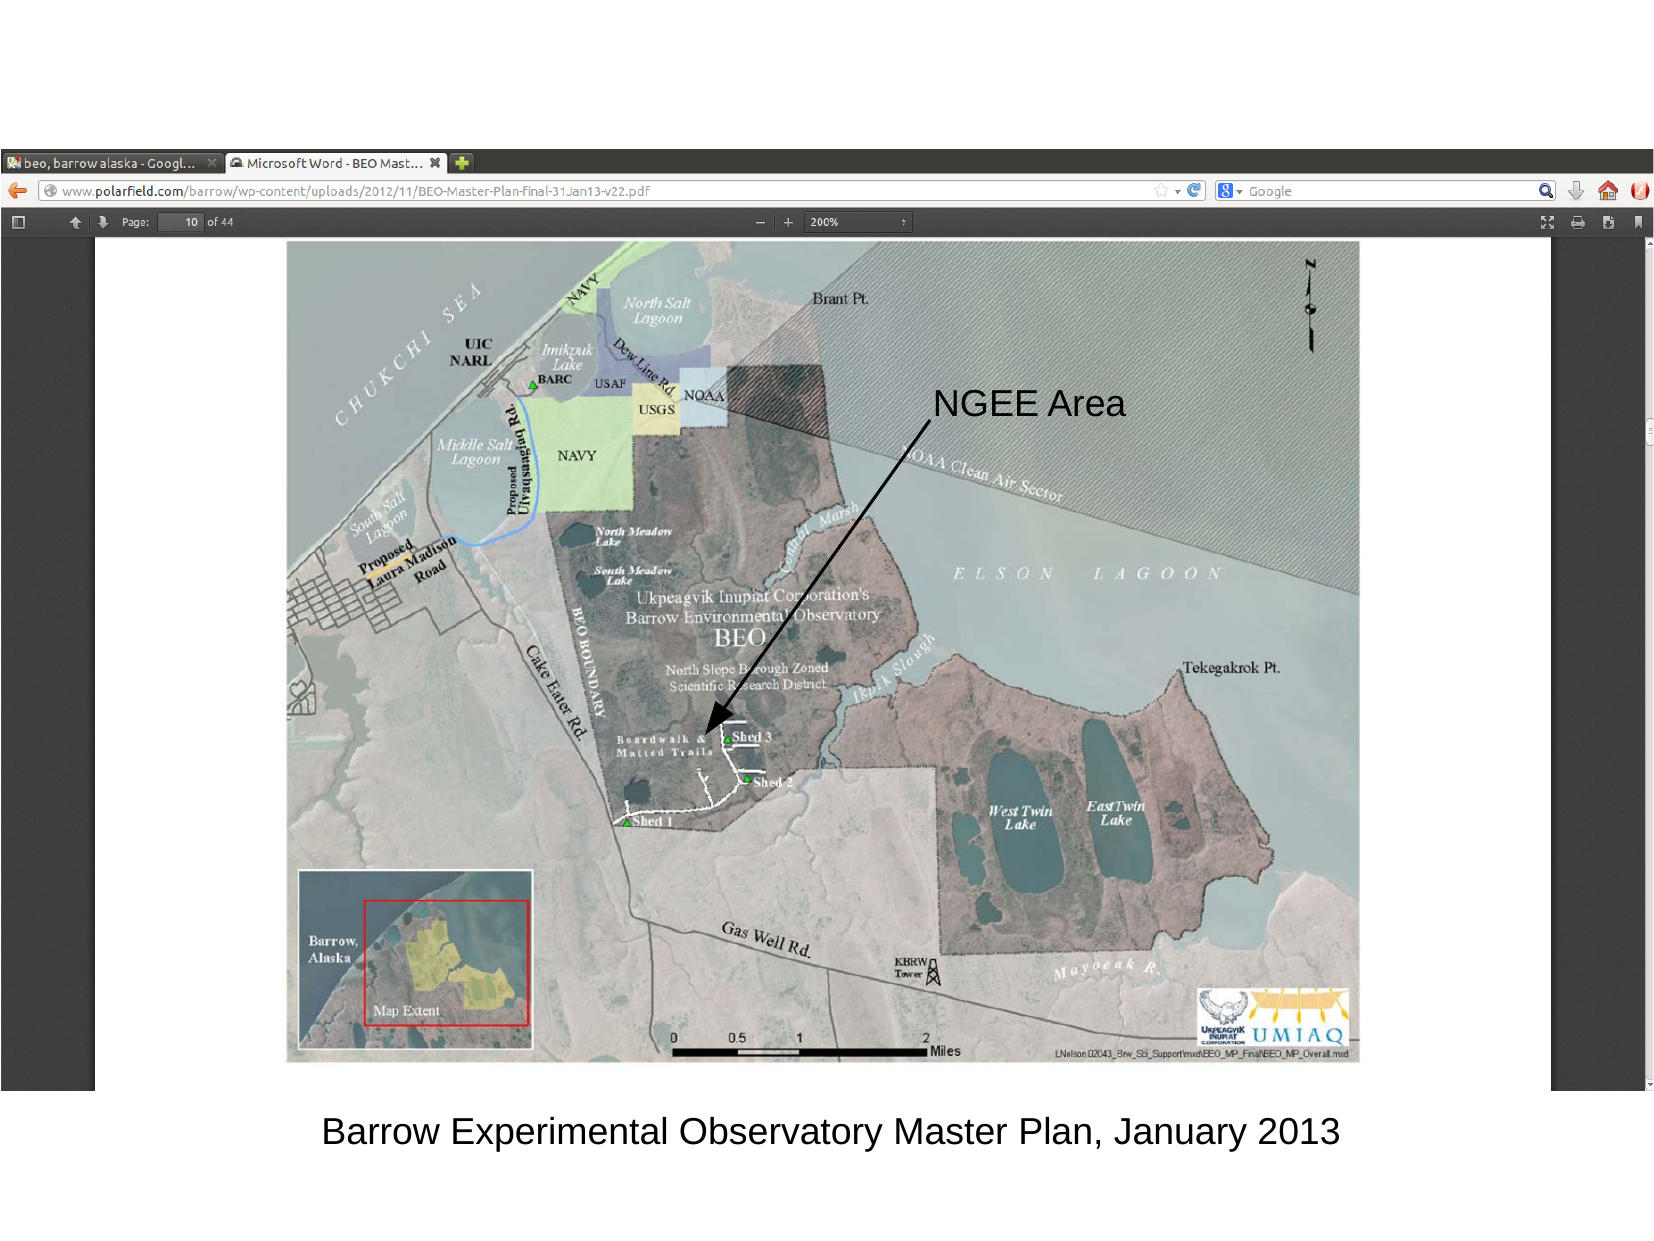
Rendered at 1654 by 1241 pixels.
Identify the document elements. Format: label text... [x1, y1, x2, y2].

picture [1, 149, 1654, 1091]
text_box NGEE Area [918, 375, 1234, 432]
text_box Barrow Experimental Observatory Master Plan, January 2013 [306, 1102, 1417, 1160]
